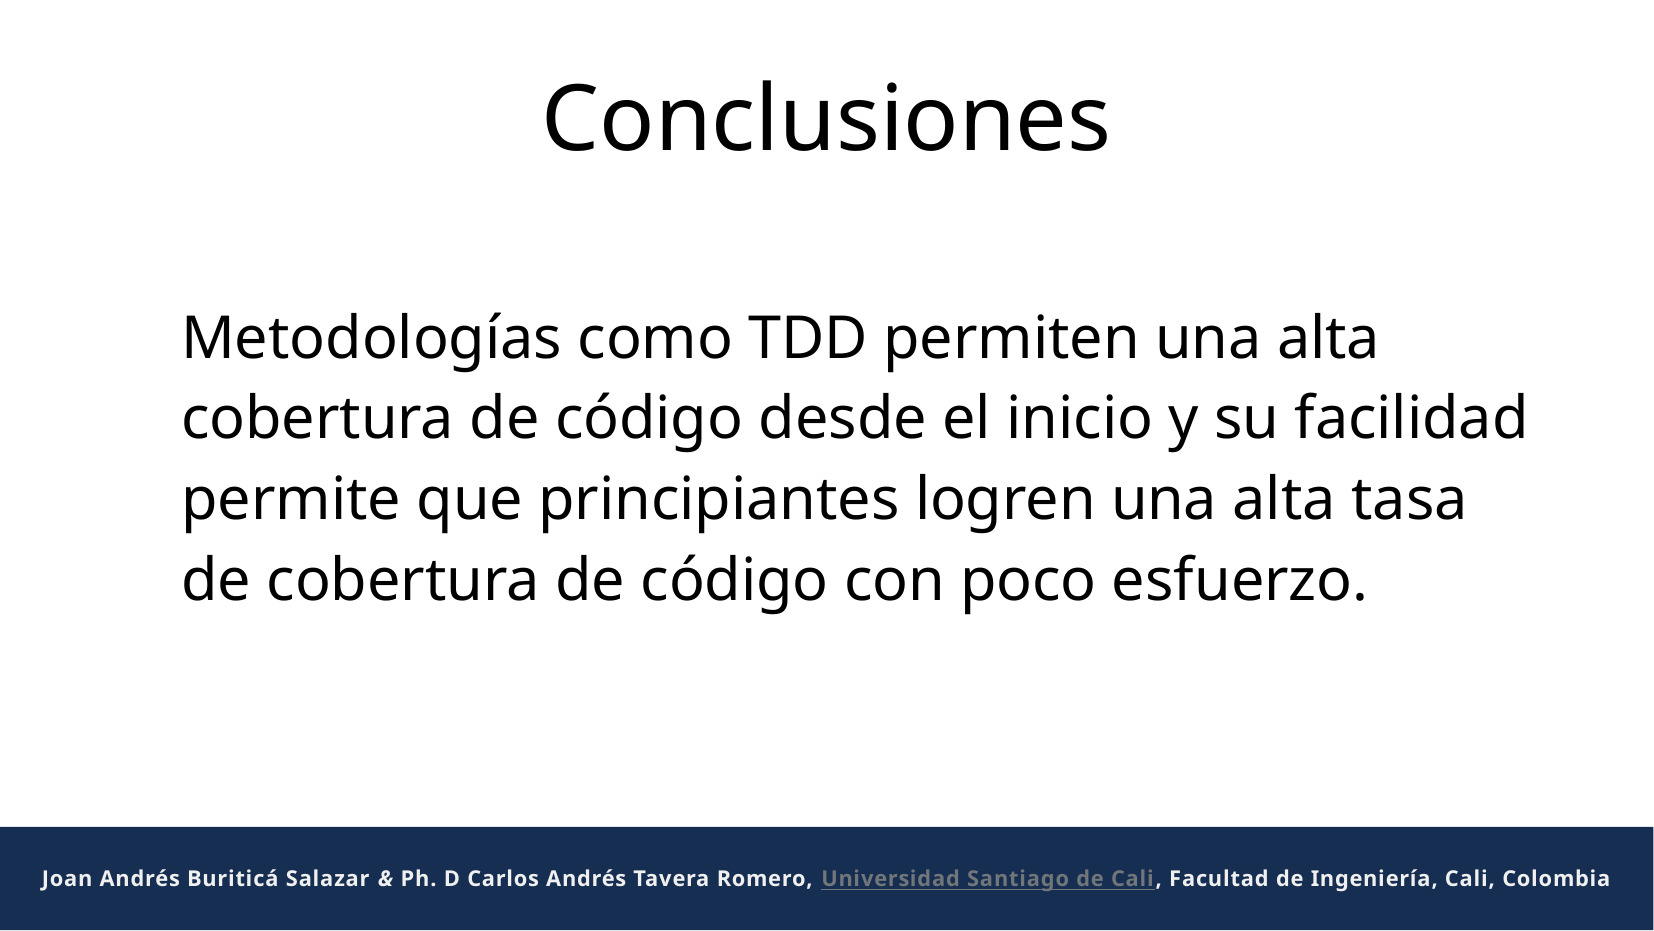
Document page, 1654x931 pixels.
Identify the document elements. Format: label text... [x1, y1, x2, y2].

title Conclusiones [82, 37, 1571, 193]
list Metodologías como TDD permiten una alta cobertura de código desde el inicio y su facilidad permite que principiantes logren una alta tasa de cobertura de código con poco esfuerzo. [118, 295, 1536, 698]
